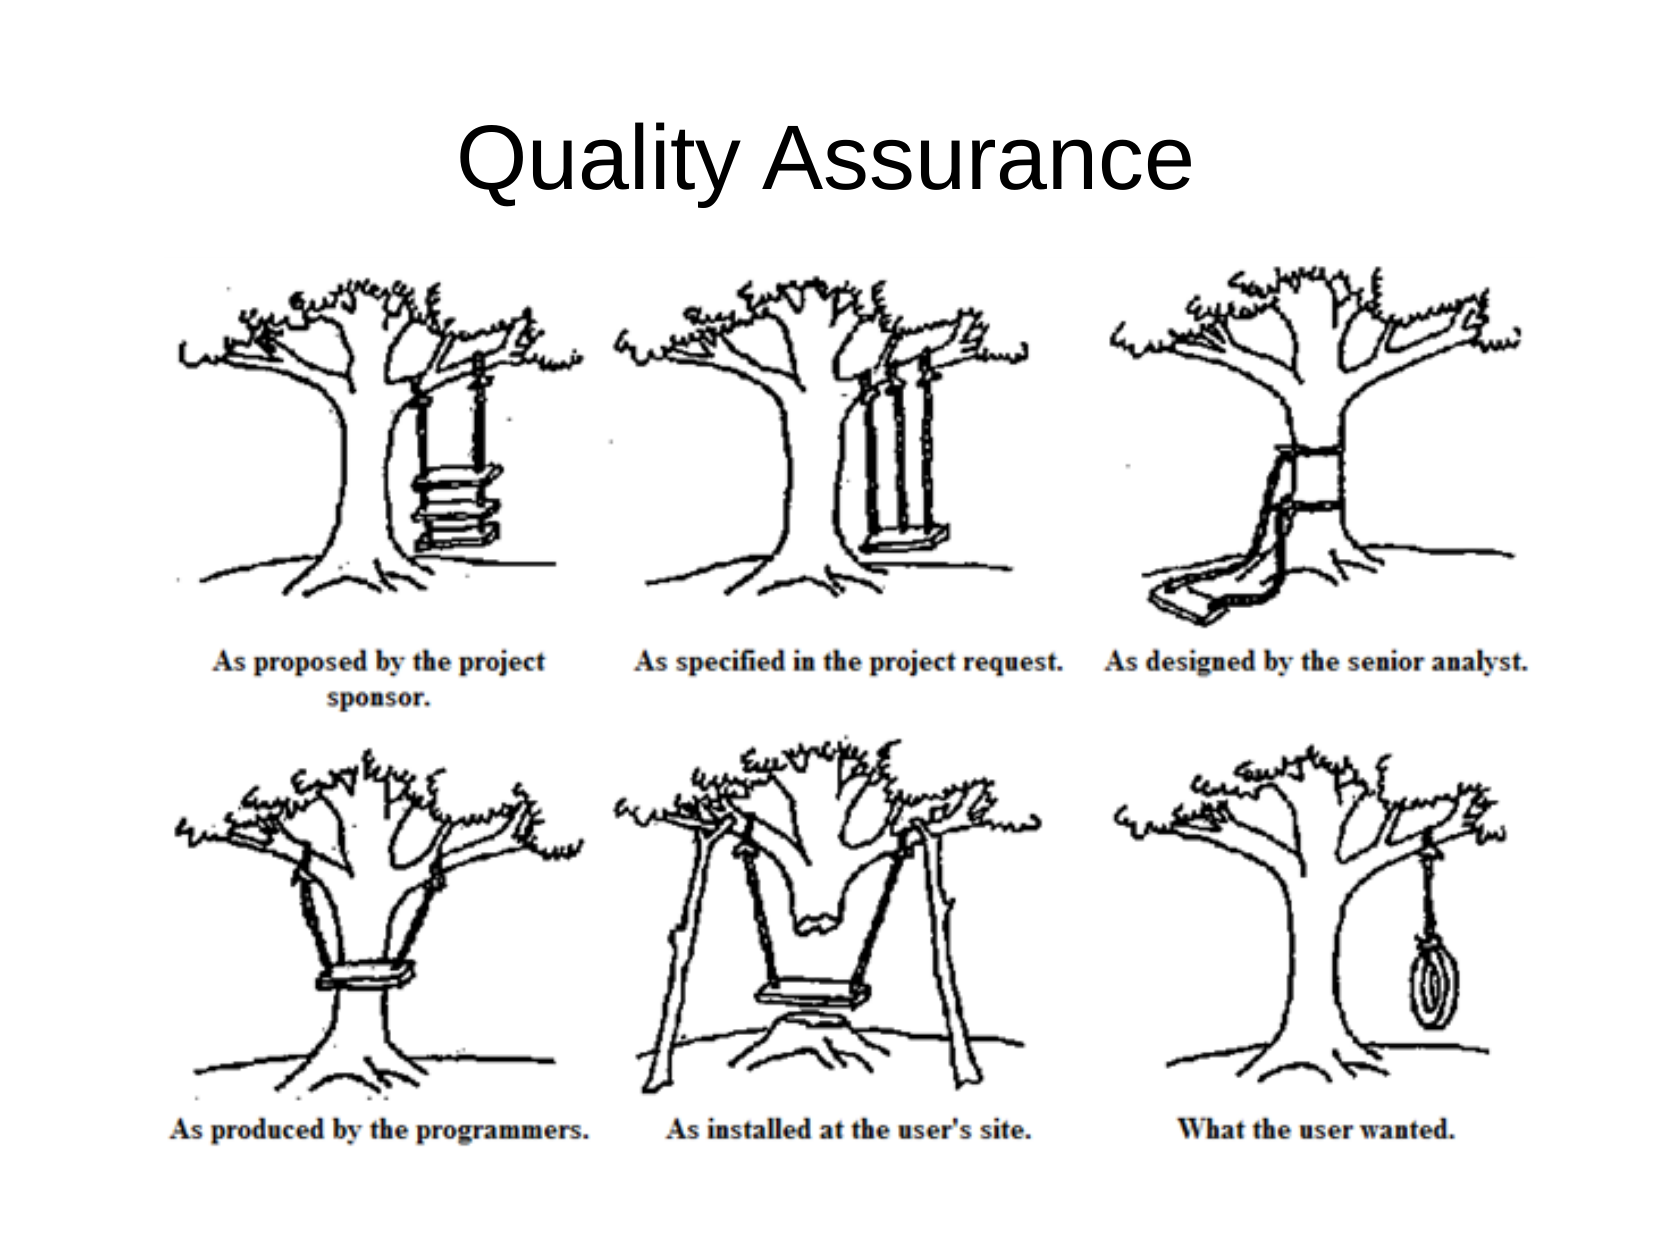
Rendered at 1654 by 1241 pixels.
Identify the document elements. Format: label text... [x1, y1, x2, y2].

title Quality Assurance [82, 49, 1571, 257]
picture [164, 256, 1535, 1153]
